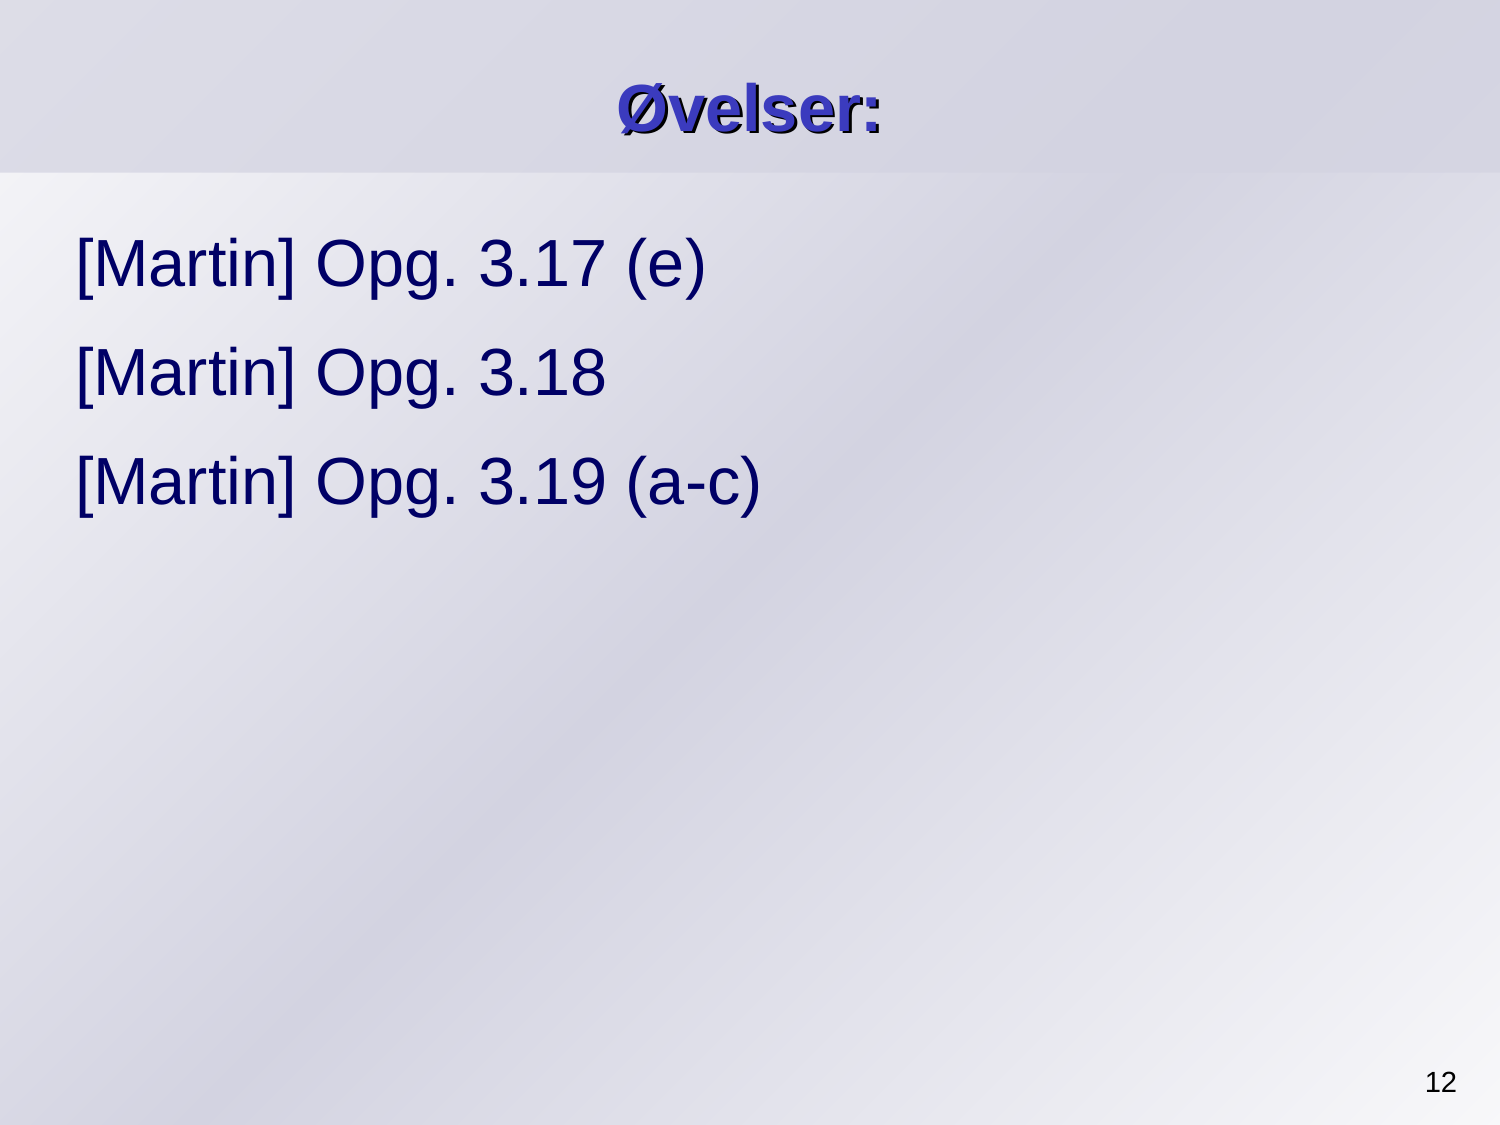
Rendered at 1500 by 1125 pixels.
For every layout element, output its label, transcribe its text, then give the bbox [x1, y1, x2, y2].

title Øvelser: [75, 24, 1426, 173]
list [Martin] Opg. 3.17 (e) [Martin] Opg. 3.18 [Martin] Opg. 3.19 (a-c) [74, 208, 1459, 1048]
